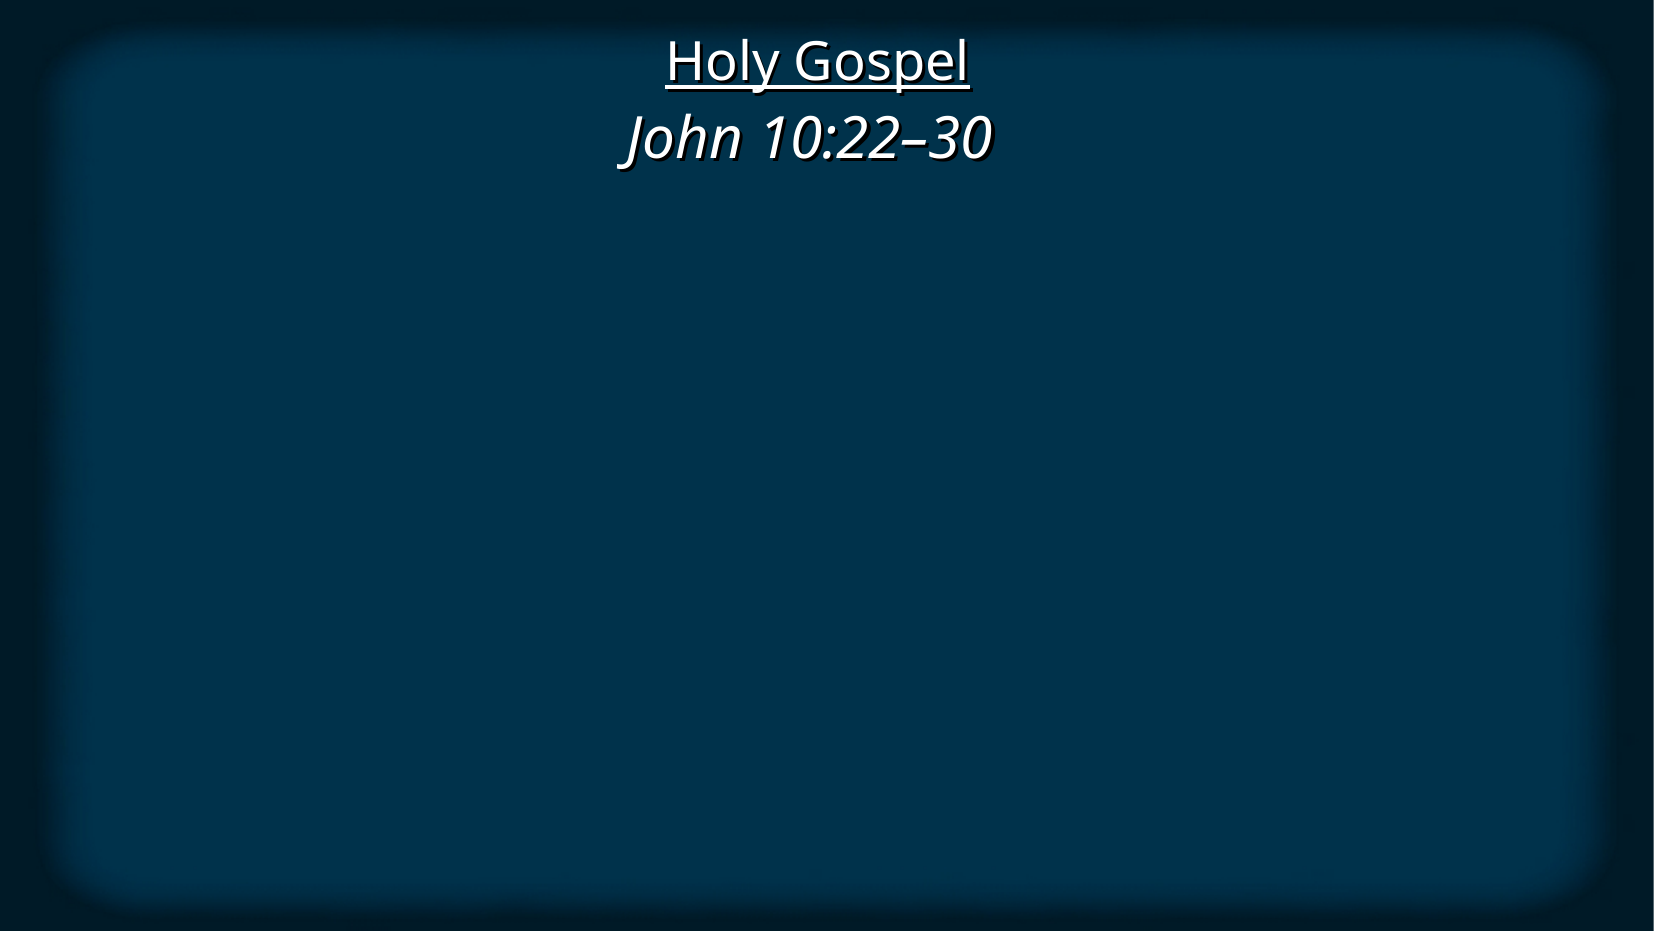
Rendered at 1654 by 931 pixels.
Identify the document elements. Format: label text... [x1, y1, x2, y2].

text_box Holy Gospel John 10:22–30 [75, 15, 1561, 179]
picture [0, 0, 1654, 931]
